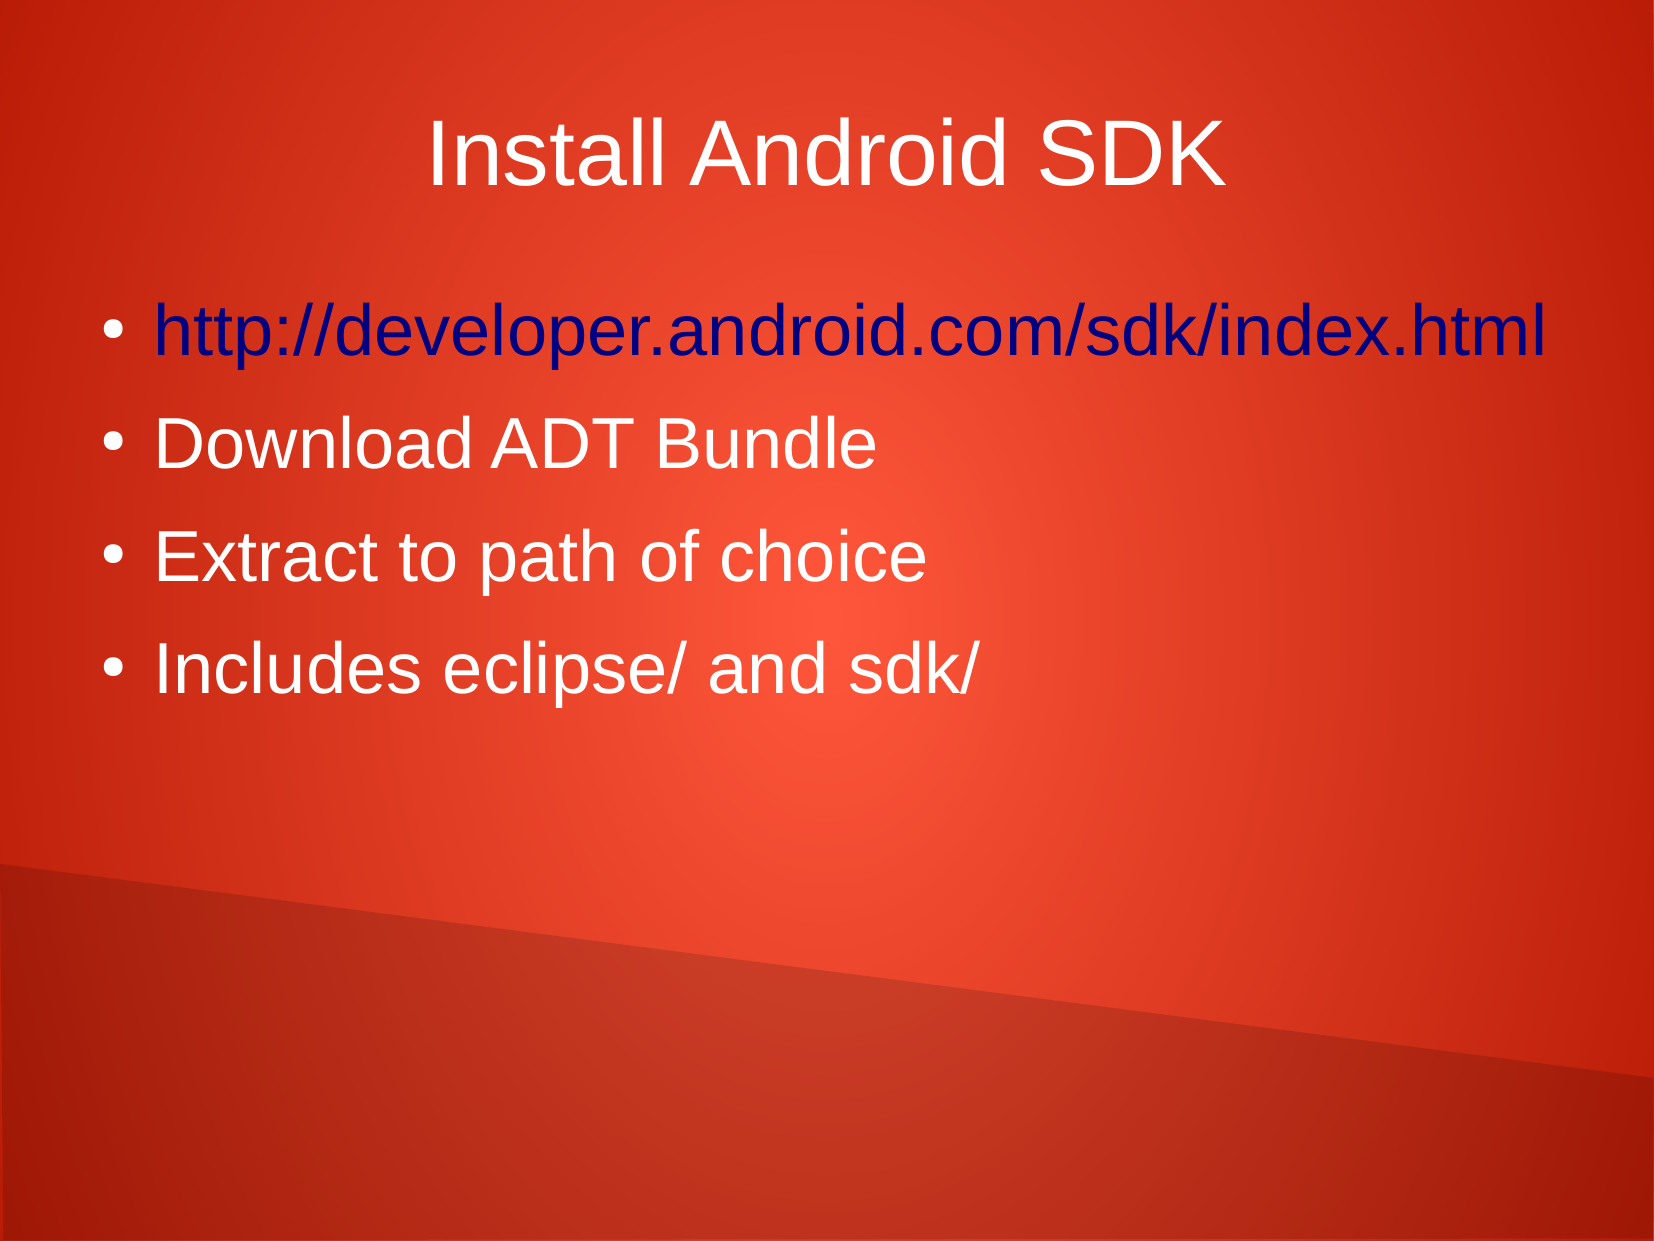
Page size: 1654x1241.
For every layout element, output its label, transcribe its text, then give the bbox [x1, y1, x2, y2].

list http://developer.android.com/sdk/index.html Download ADT Bundle Extract to path of choice Includes eclipse/ and sdk/ [82, 290, 1571, 1010]
title Install Android SDK [82, 49, 1571, 257]
